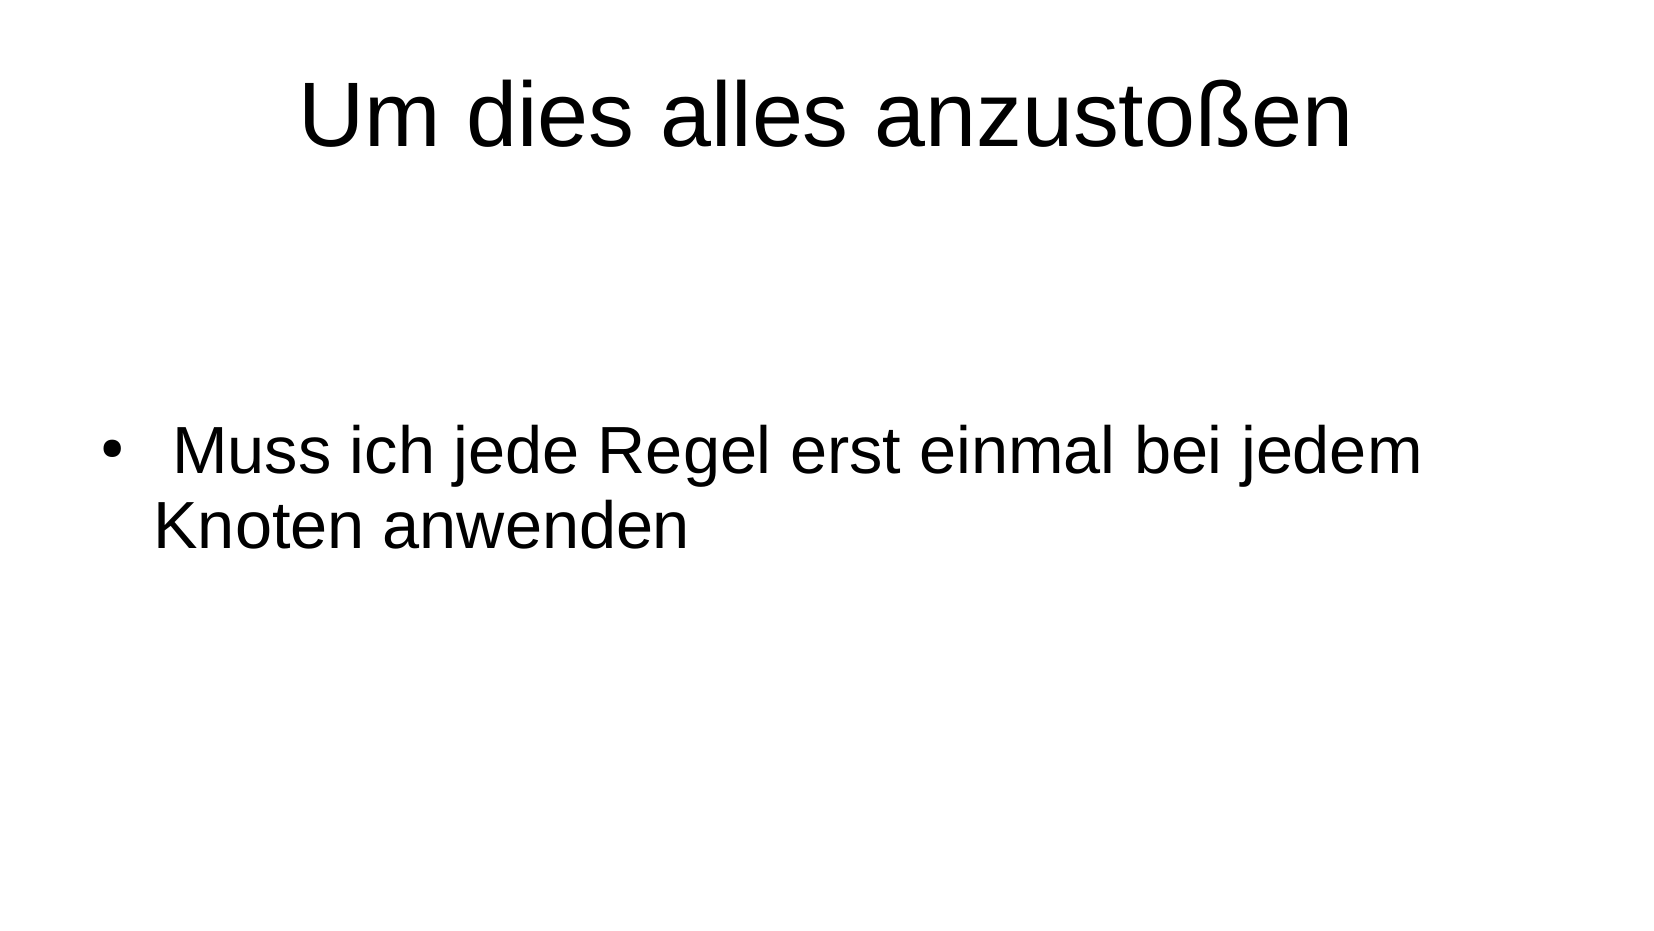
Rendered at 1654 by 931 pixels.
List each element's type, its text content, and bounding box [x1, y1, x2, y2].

list Muss ich jede Regel erst einmal bei jedem Knoten anwenden [82, 413, 1571, 758]
title Um dies alles anzustoßen [82, 37, 1571, 193]
